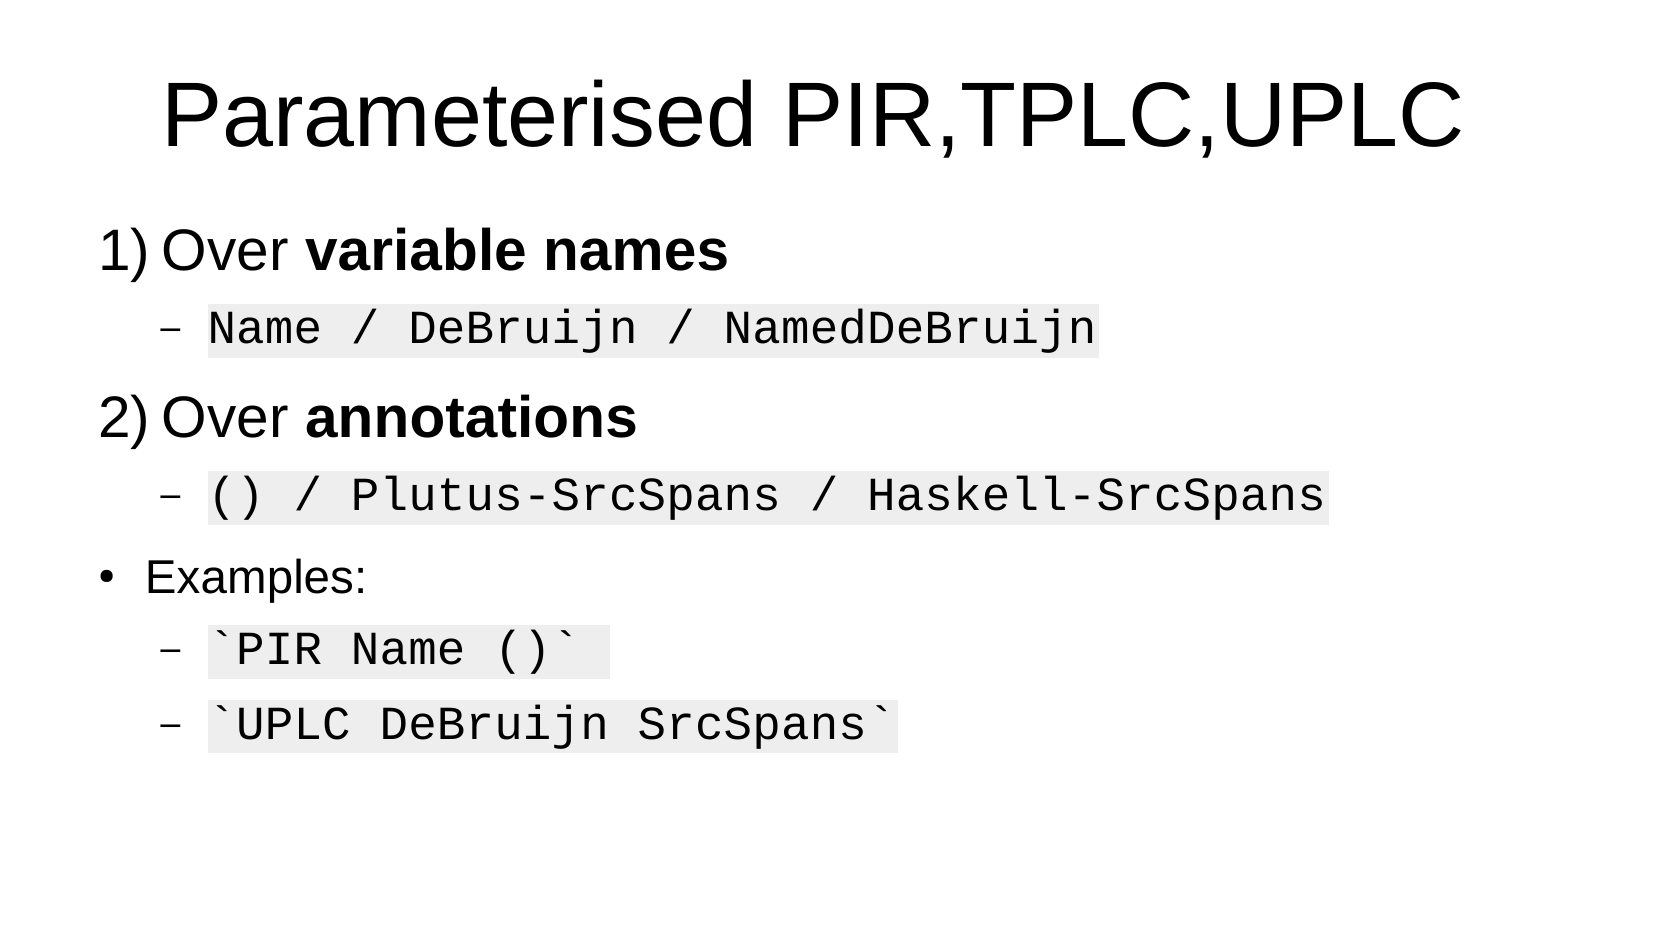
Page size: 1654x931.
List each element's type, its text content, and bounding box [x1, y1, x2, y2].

list Over variable names Name / DeBruijn / NamedDeBruijn Over annotations () / Plutus-SrcSpans / Haskell-SrcSpans Examples: `PIR Name ()` `UPLC DeBruijn SrcSpans` [82, 217, 1571, 758]
title Parameterised PIR,TPLC,UPLC [82, 37, 1571, 193]
